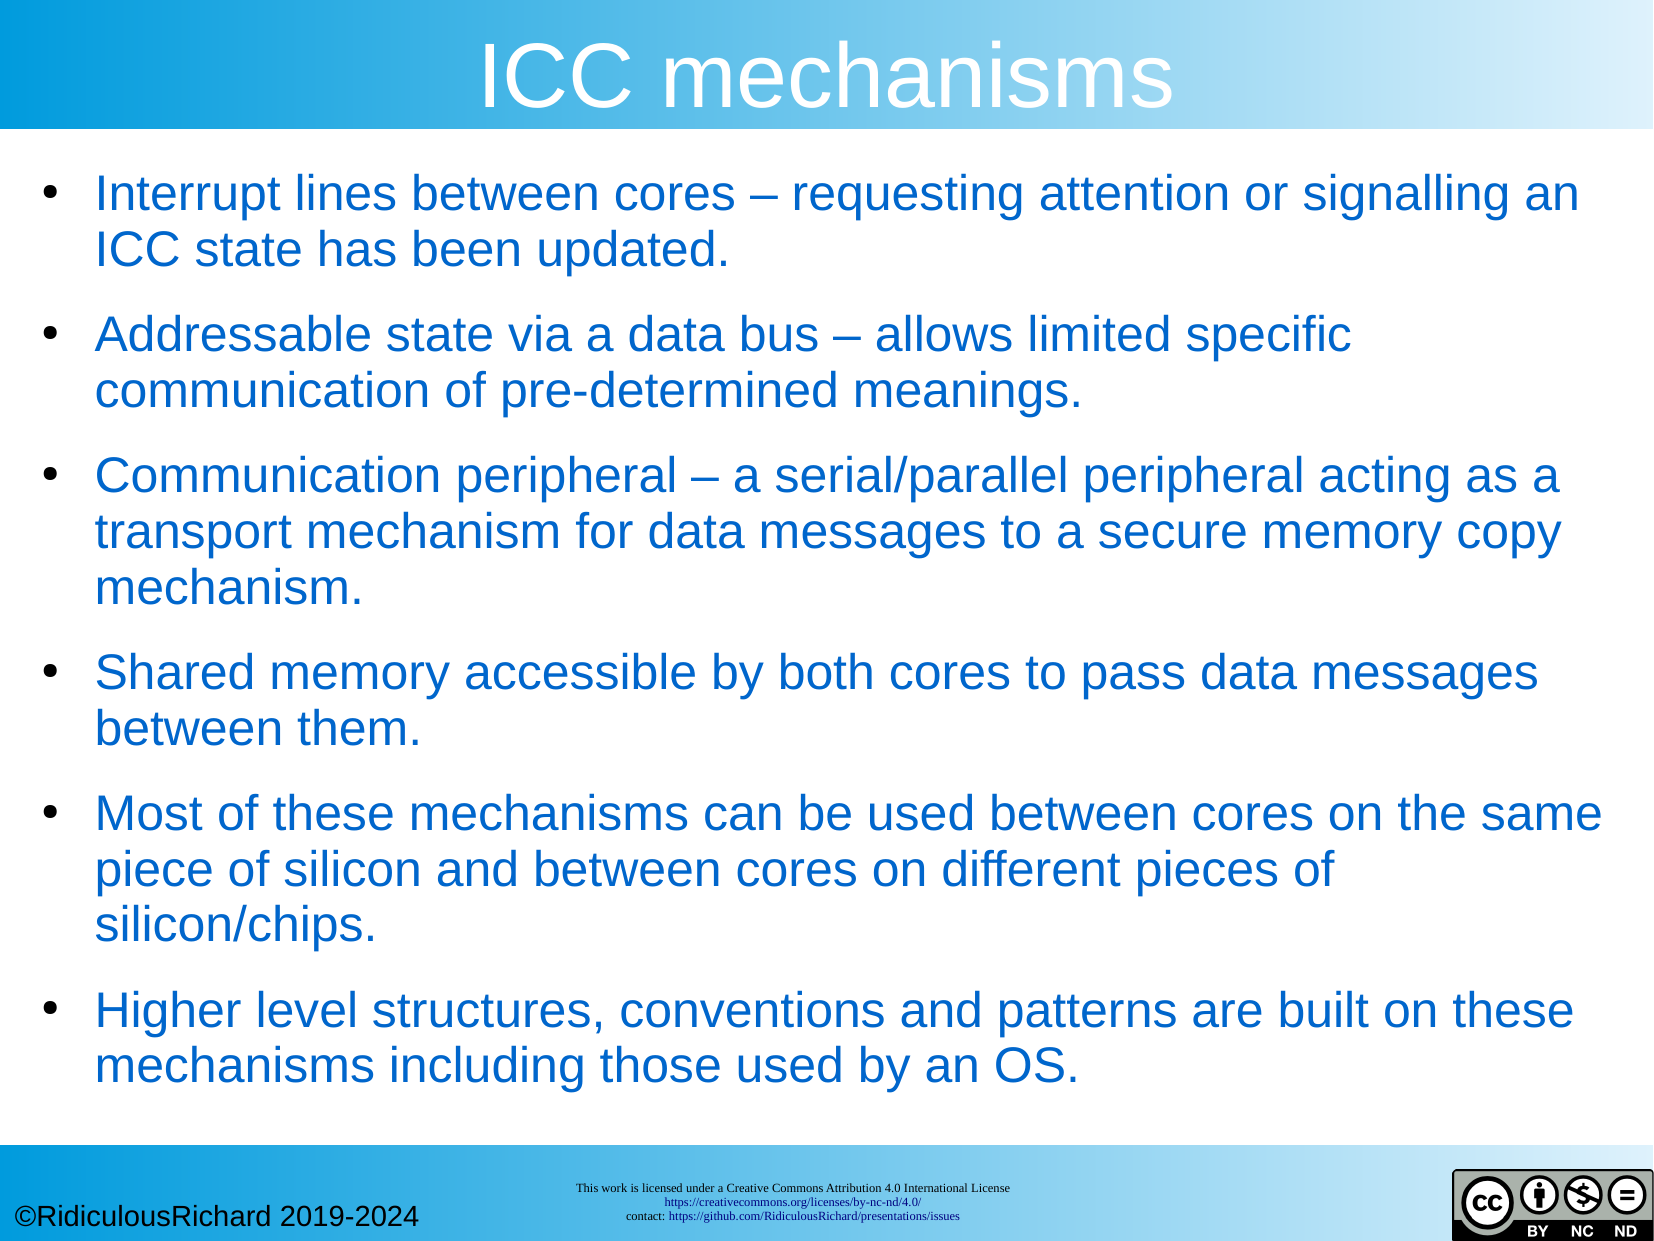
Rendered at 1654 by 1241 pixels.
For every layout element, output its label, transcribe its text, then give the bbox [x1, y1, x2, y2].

title ICC mechanisms [82, 23, 1571, 129]
picture [138, 1146, 142, 1241]
picture [1452, 1169, 1654, 1241]
list Interrupt lines between cores – requesting attention or signalling an ICC state has been updated. Addressable state via a data bus – allows limited specific communication of pre-determined meanings. Communication peripheral – a serial/parallel peripheral acting as a transport mechanism for data messages to a secure memory copy mechanism. Shared memory accessible by both cores to pass data messages between them. Most of these mechanisms can be used between cores on the same piece of silicon and between cores on different pieces of silicon/chips. Higher level structures, conventions and patterns are built on these mechanisms including those used by an OS. [23, 165, 1630, 1123]
